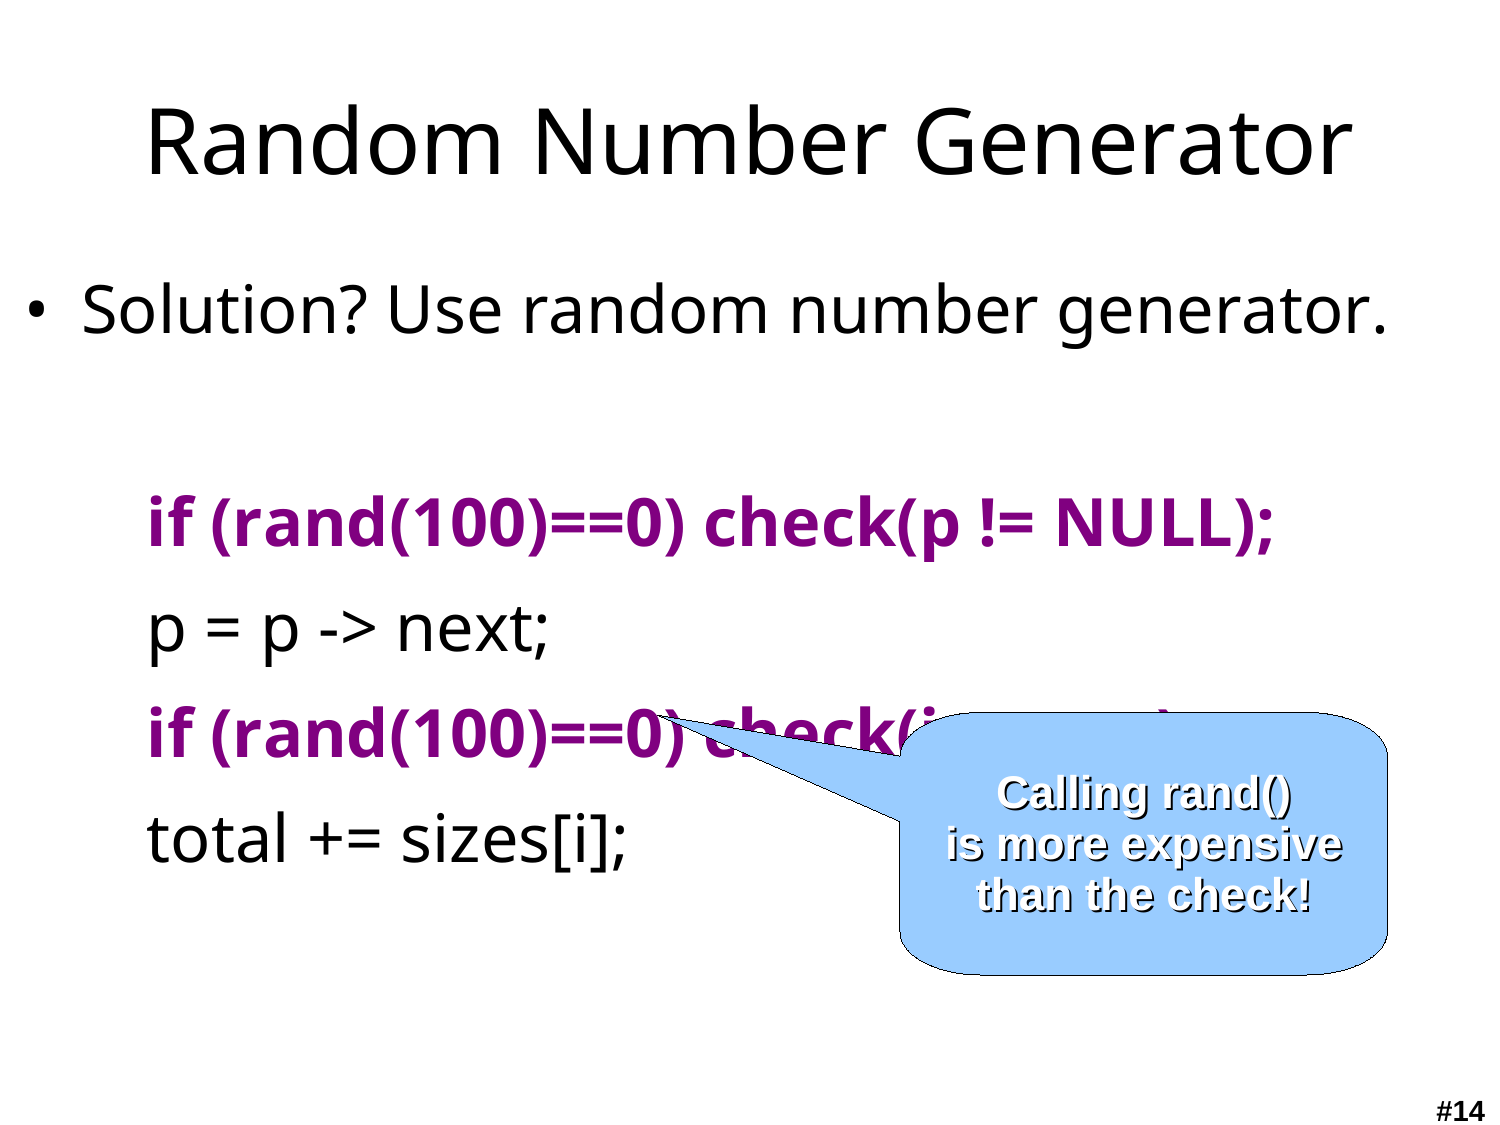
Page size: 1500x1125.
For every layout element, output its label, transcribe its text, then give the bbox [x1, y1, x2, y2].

list Solution? Use random number generator. if (rand(100)==0) check(p != NULL); p = p -> next; if (rand(100)==0) check(i < max); total += sizes[i]; [24, 262, 1476, 1101]
text_box Calling rand() is more expensive than the check! [657, 712, 1388, 976]
title Random Number Generator [24, 45, 1476, 233]
